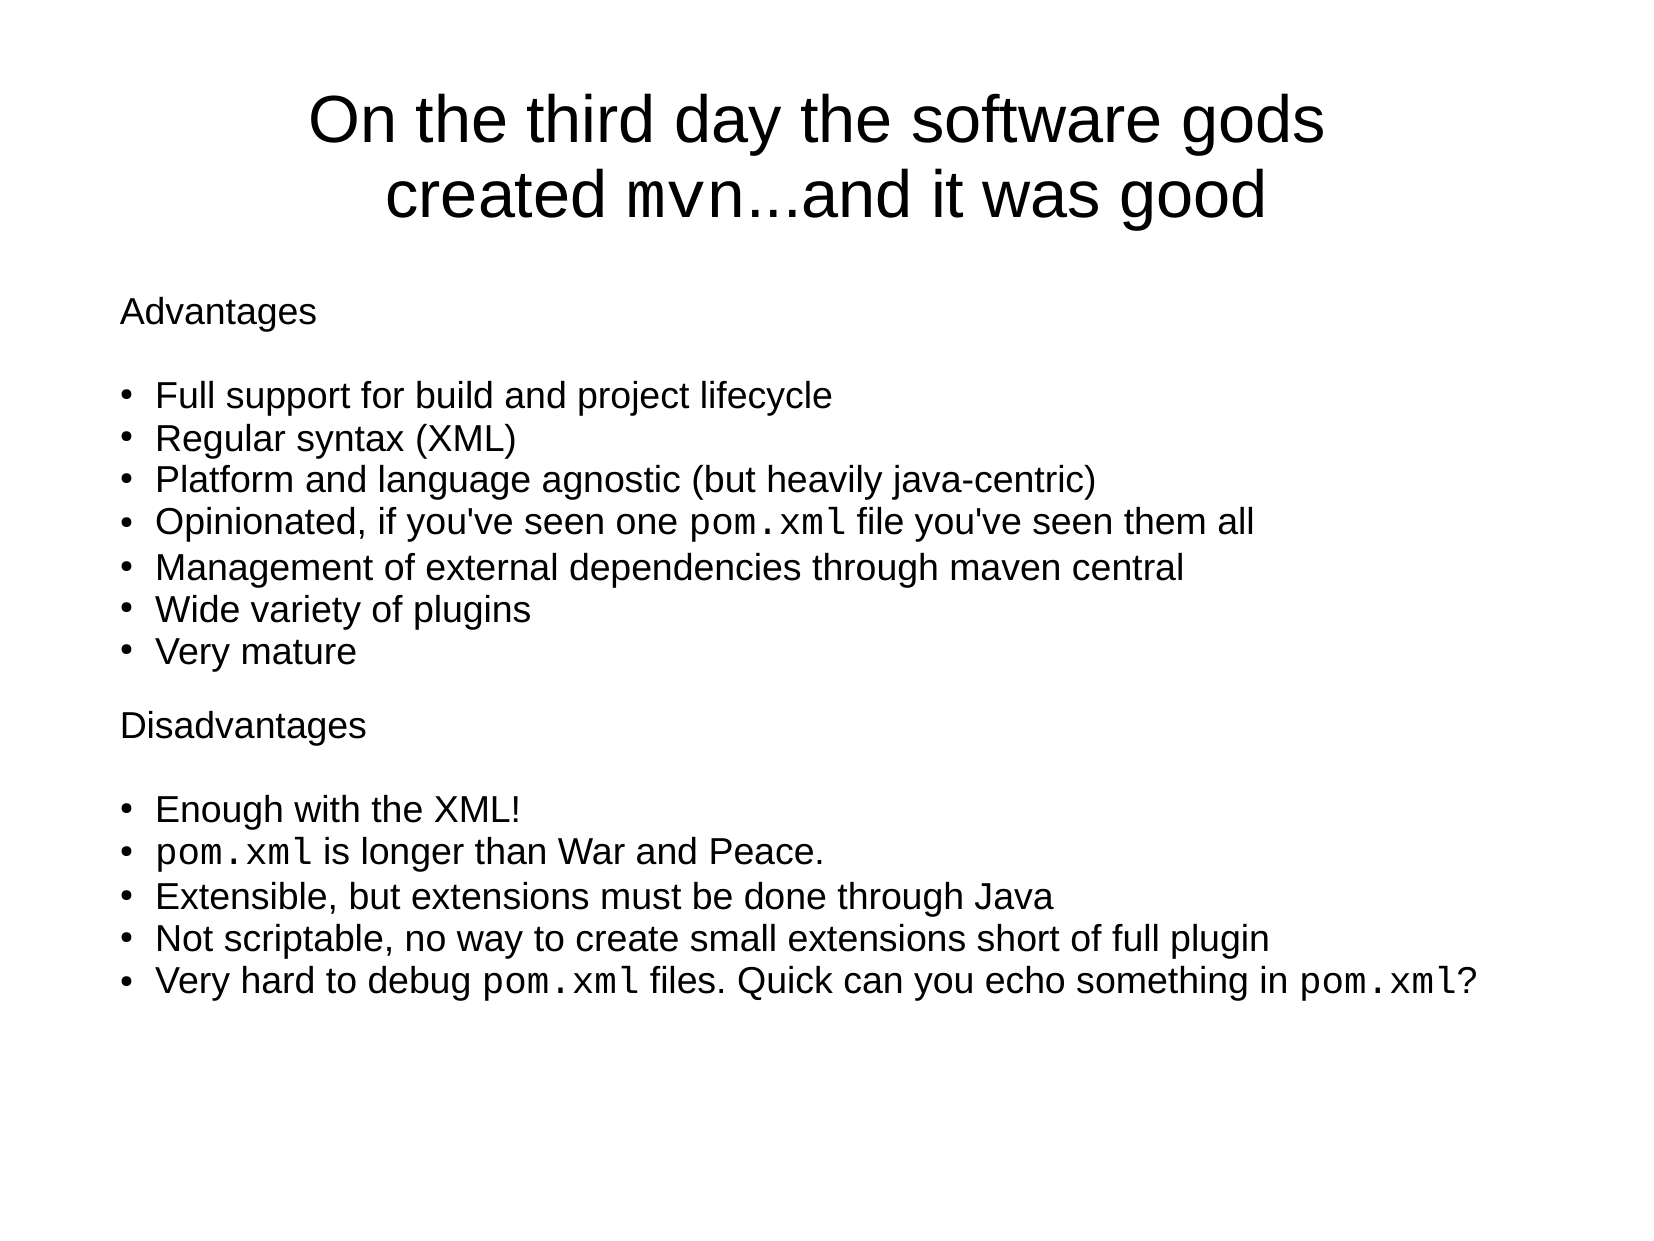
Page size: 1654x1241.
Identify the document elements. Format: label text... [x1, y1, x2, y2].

text_box Disadvantages Enough with the XML! pom.xml is longer than War and Peace. Extensible, but extensions must be done through Java Not scriptable, no way to create small extensions short of full plugin Very hard to debug pom.xml files. Quick can you echo something in pom.xml? [105, 696, 1546, 1013]
text_box Advantages Full support for build and project lifecycle Regular syntax (XML) Platform and language agnostic (but heavily java-centric) Opinionated, if you've seen one pom.xml file you've seen them all Management of external dependencies through maven central Wide variety of plugins Very mature [105, 283, 1546, 680]
text_box On the third day the software gods created mvn...and it was good [91, 75, 1562, 246]
